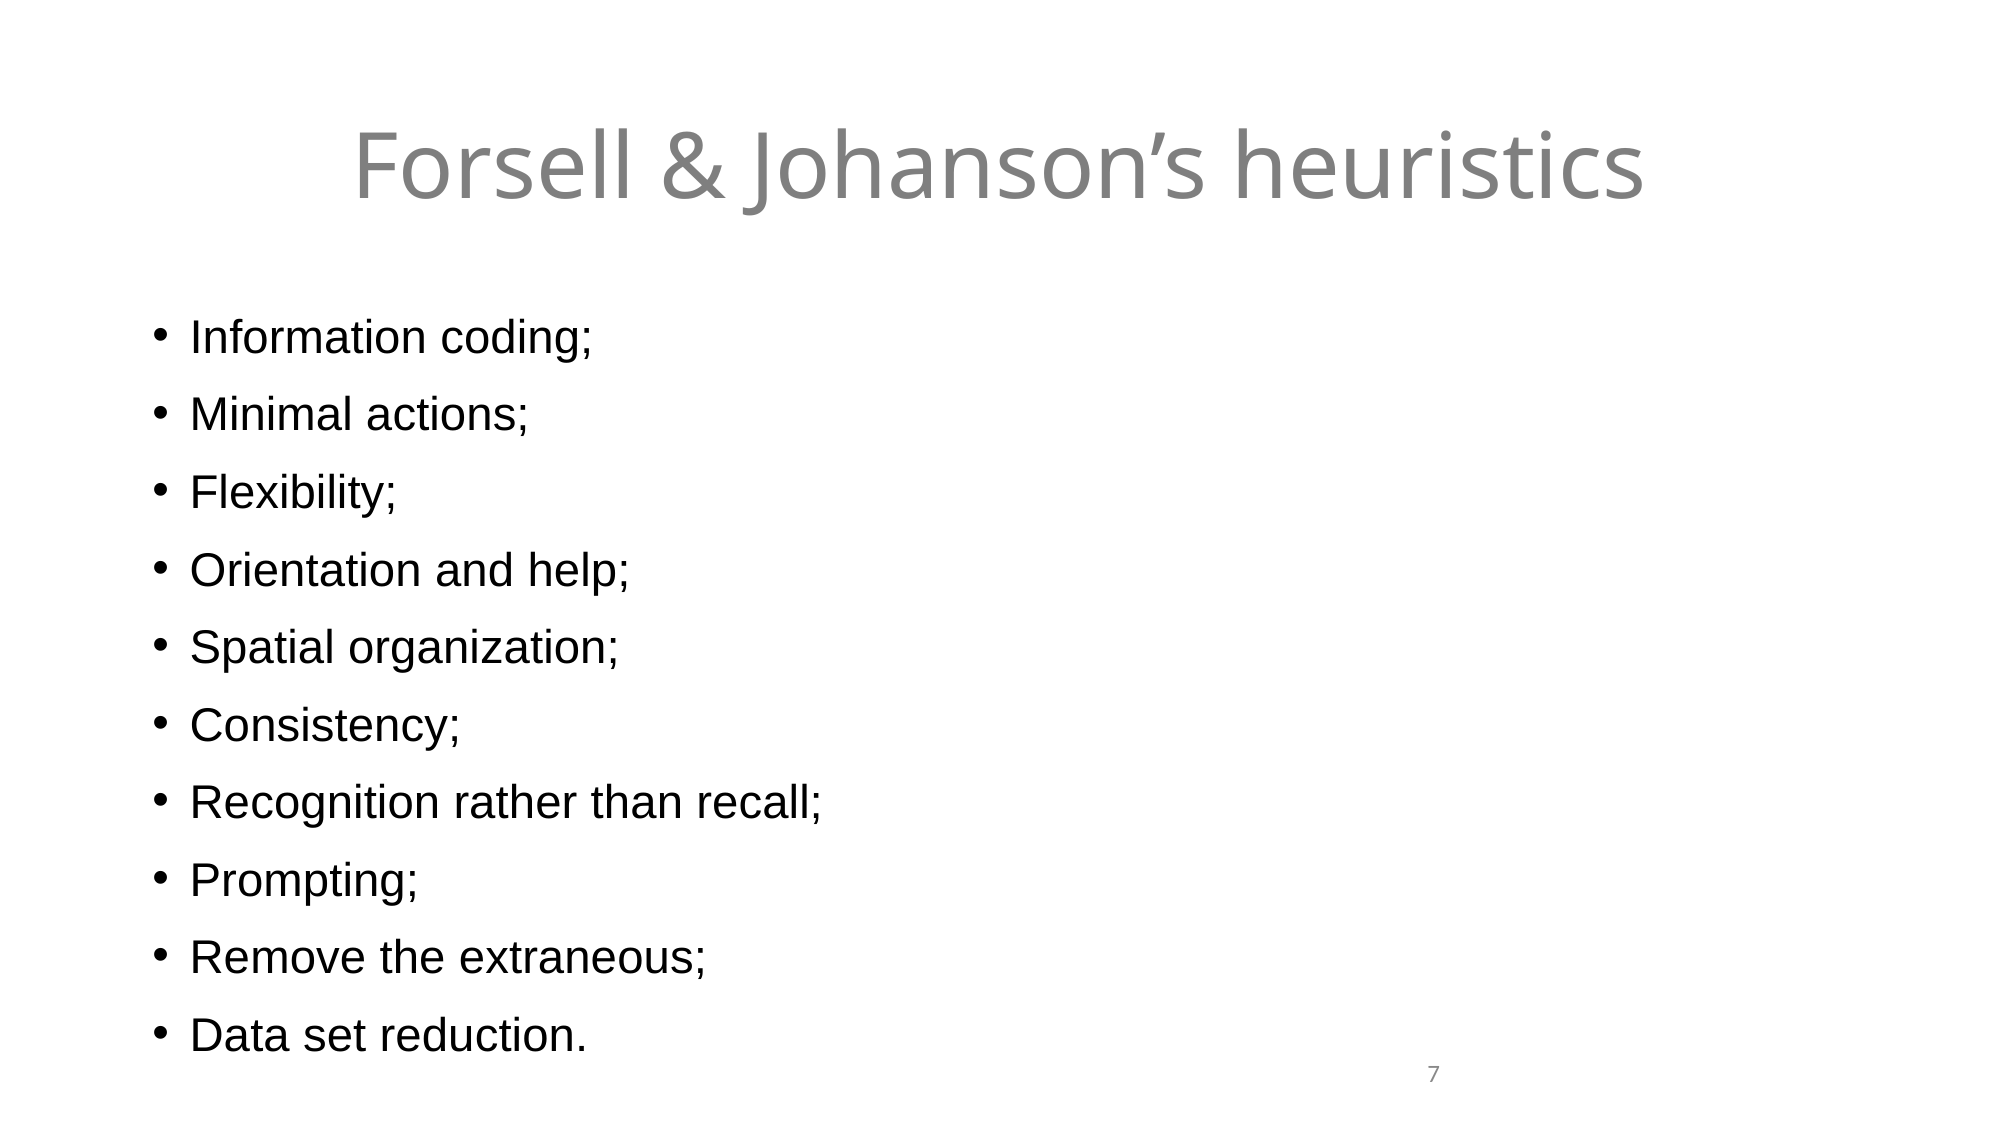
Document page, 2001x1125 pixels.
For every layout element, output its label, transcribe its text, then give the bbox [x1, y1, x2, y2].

title Forsell & Johanson’s heuristics [137, 59, 1863, 278]
text_box [1412, 1042, 1863, 1103]
list Information coding; Minimal actions; Flexibility; Orientation and help; Spatial organization; Consistency; Recognition rather than recall; Prompting; Remove the extraneous; Data set reduction. [137, 298, 1863, 1073]
